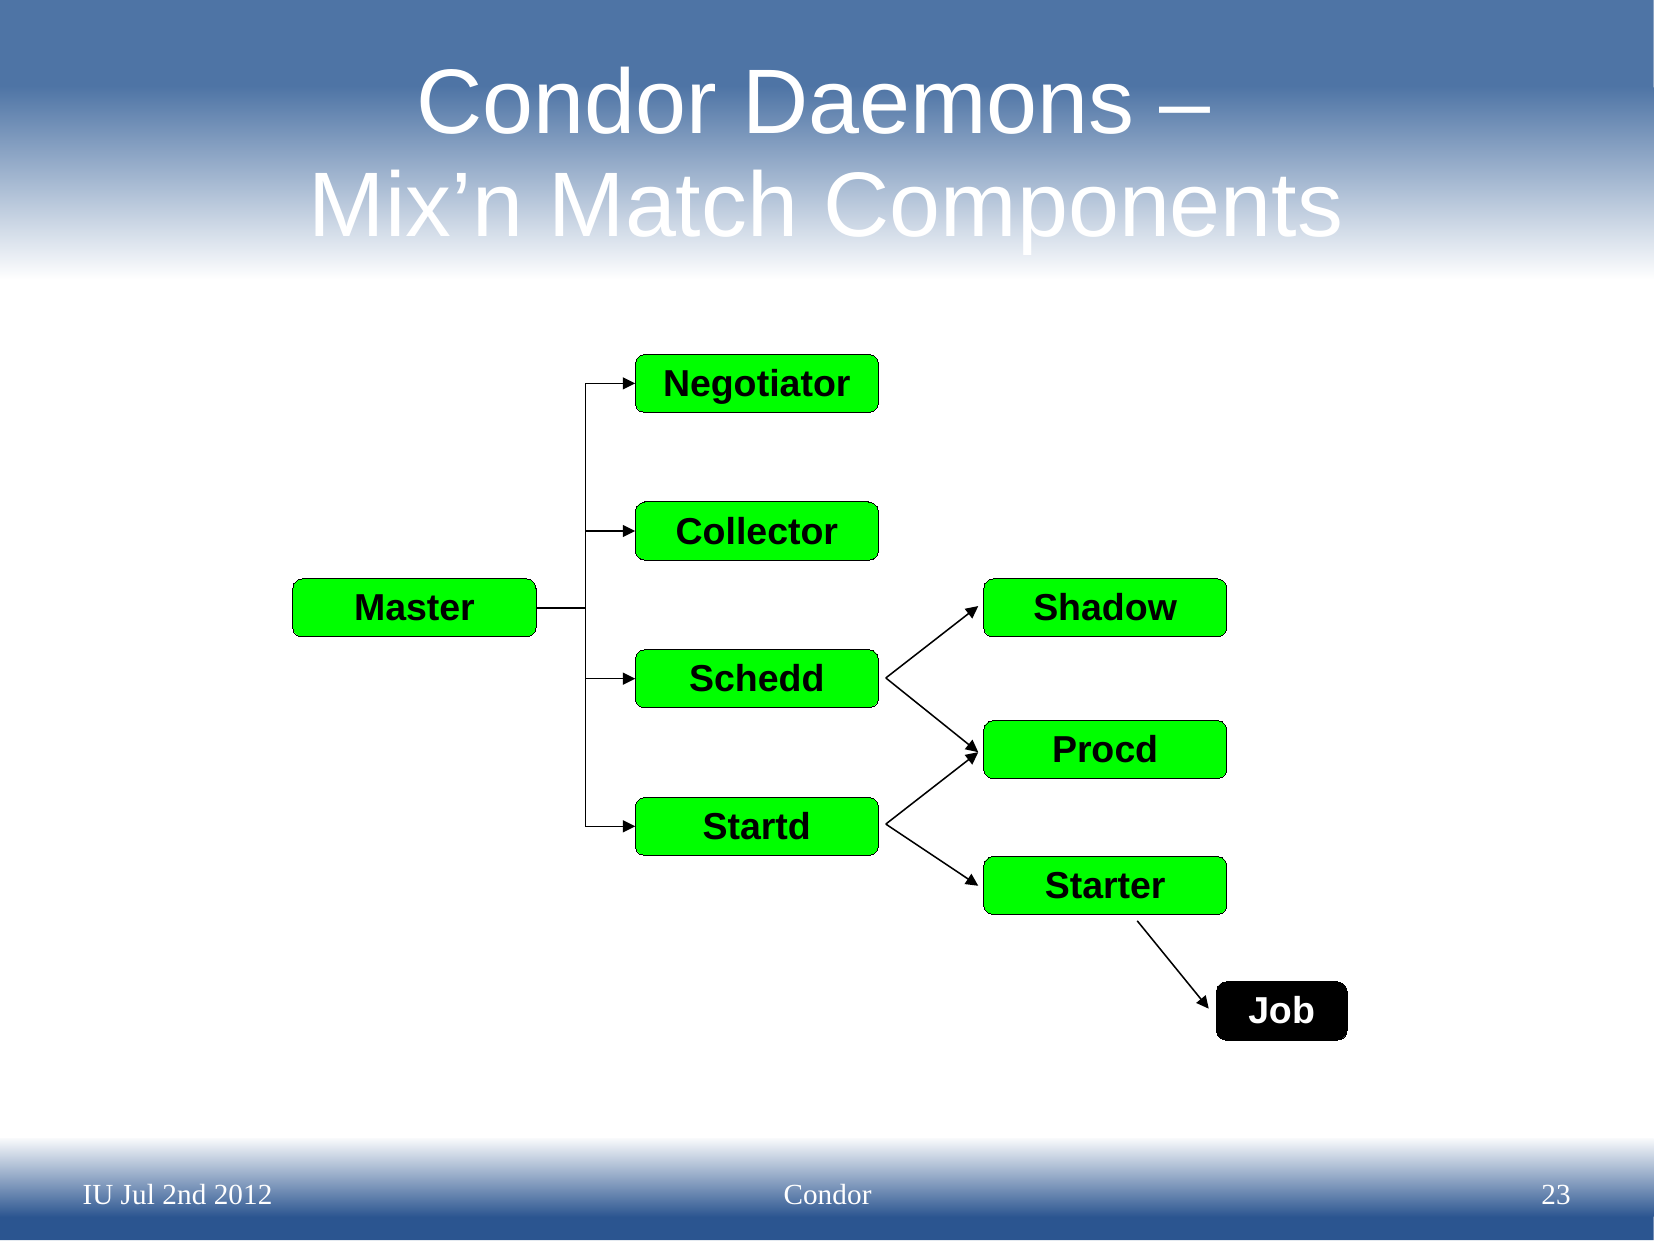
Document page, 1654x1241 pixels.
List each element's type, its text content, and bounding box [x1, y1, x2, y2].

text_box Shadow [983, 578, 1227, 637]
text_box Startd [635, 797, 879, 856]
text_box Job [1216, 981, 1348, 1041]
text_box Collector [635, 501, 879, 561]
text_box Procd [983, 720, 1227, 779]
text_box Master [292, 578, 537, 637]
text_box Schedd [635, 649, 879, 708]
text_box Starter [983, 856, 1227, 915]
text_box Negotiator [635, 354, 879, 413]
title Condor Daemons – Mix’n Match Components [82, 50, 1571, 256]
